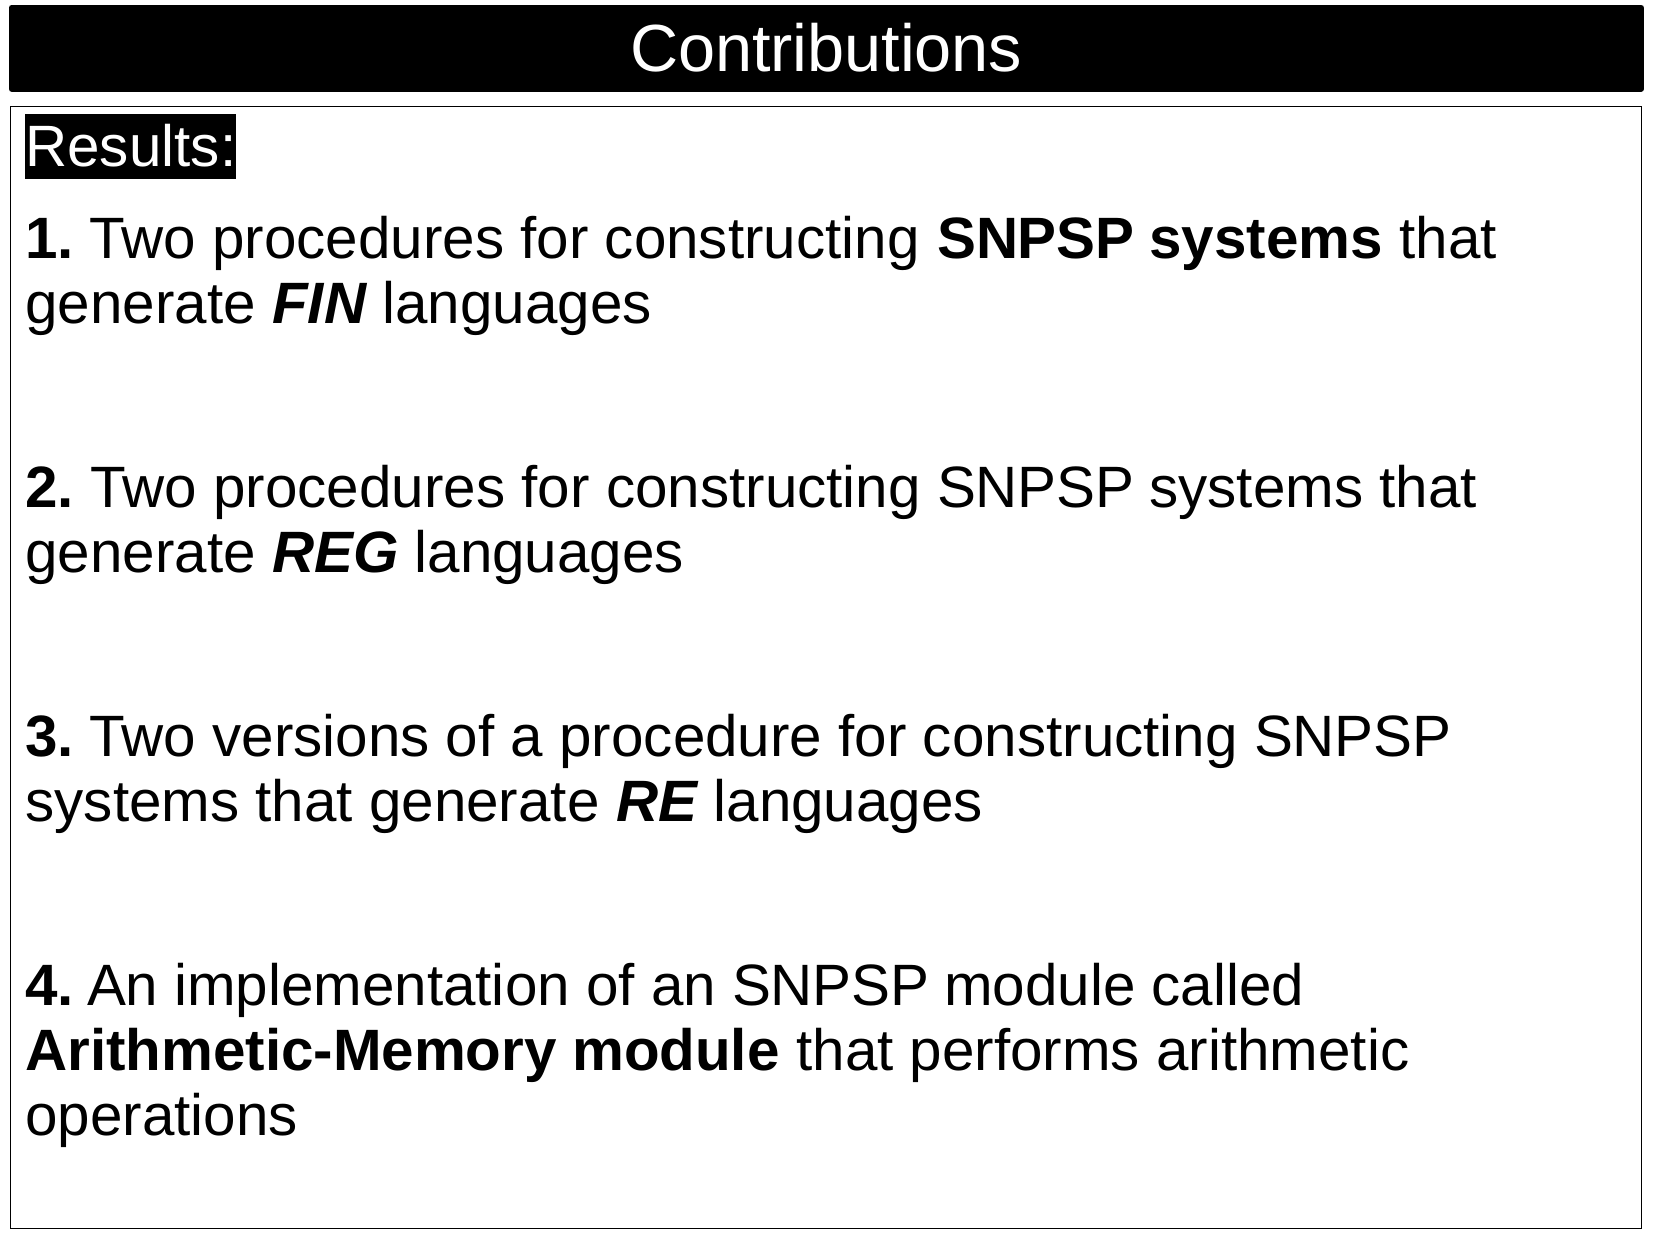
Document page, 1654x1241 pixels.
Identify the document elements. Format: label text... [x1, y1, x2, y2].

text_box Results: 1. Two procedures for constructing SNPSP systems that generate FIN languages 2. Two procedures for constructing SNPSP systems that generate REG languages 3. Two versions of a procedure for constructing SNPSP systems that generate RE languages 4. An implementation of an SNPSP module called Arithmetic-Memory module that performs arithmetic operations [10, 106, 1642, 1229]
title Contributions [11, 7, 1642, 89]
